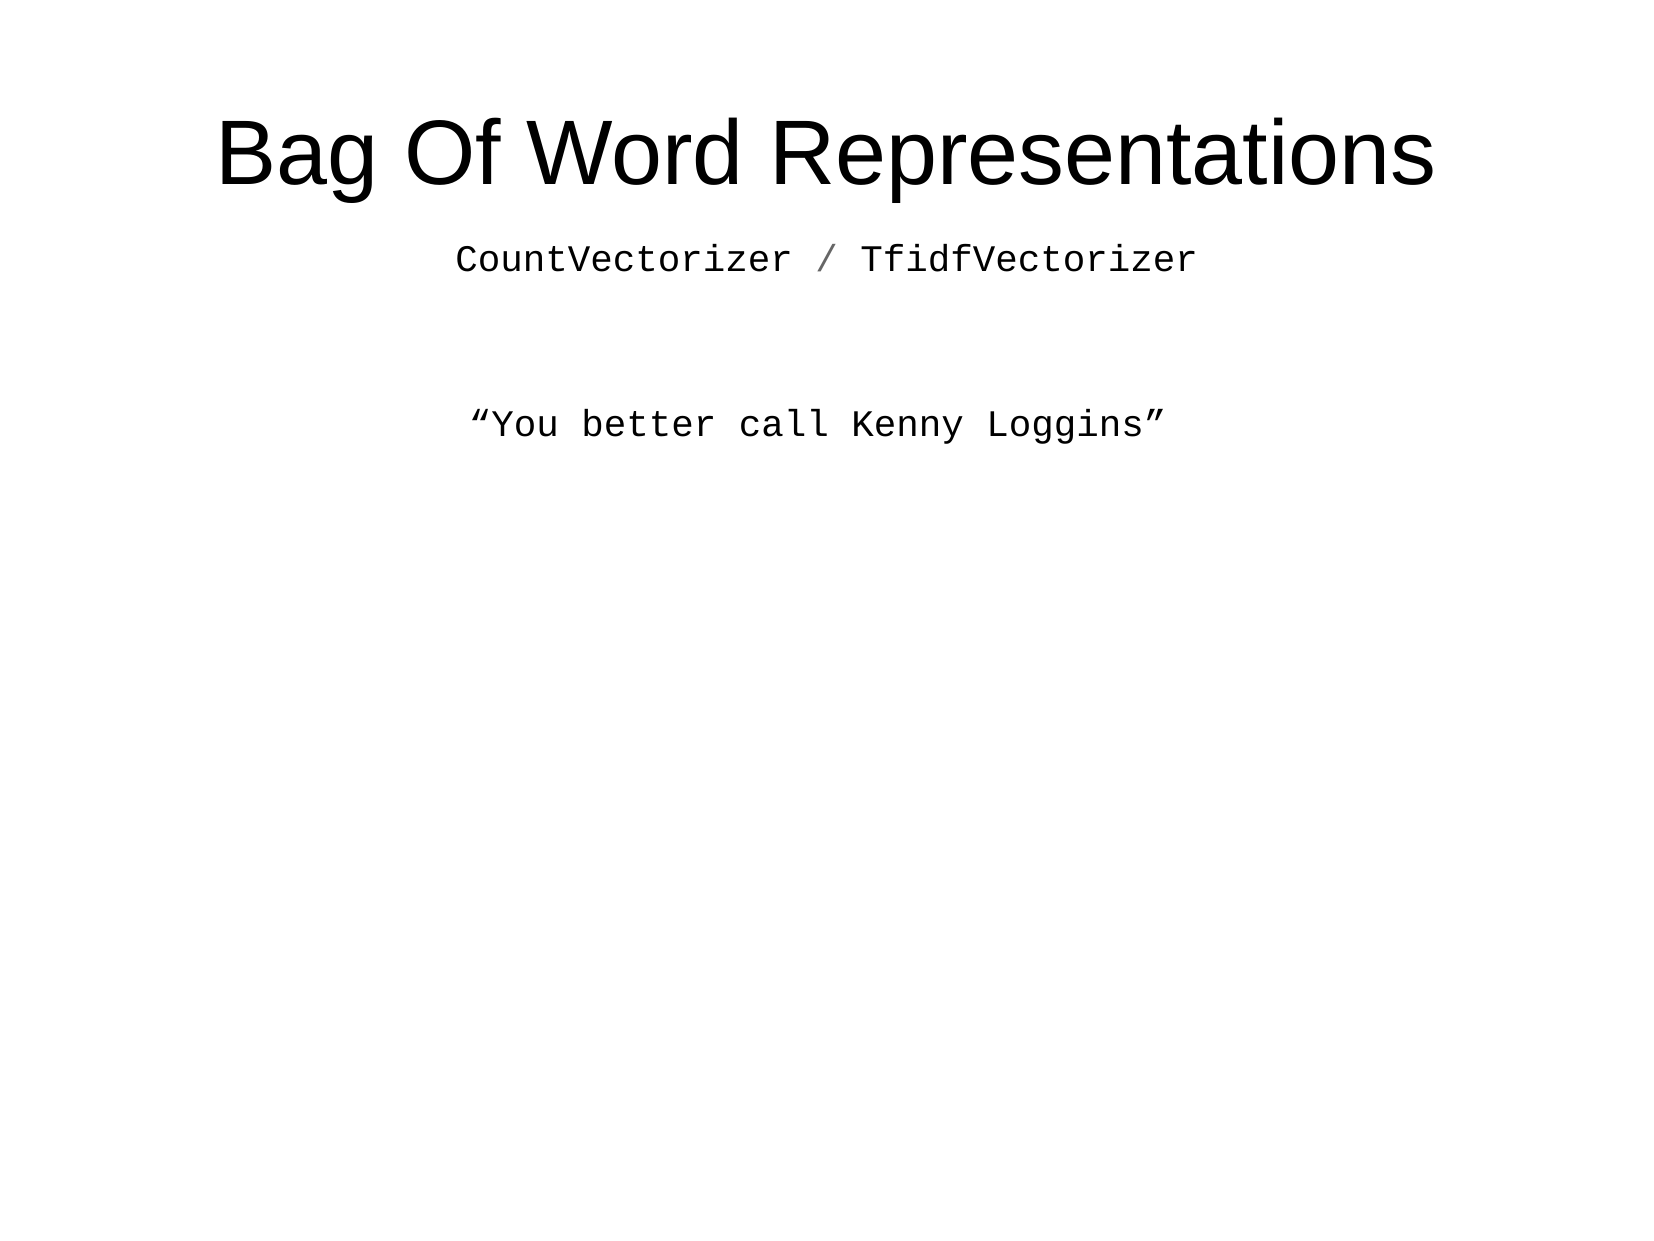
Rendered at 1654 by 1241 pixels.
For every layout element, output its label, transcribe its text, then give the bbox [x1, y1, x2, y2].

text_box CountVectorizer / TfidfVectorizer [455, 240, 1199, 283]
text_box “You better call Kenny Loggins” [465, 405, 1171, 448]
title Bag Of Word Representations [82, 49, 1571, 257]
